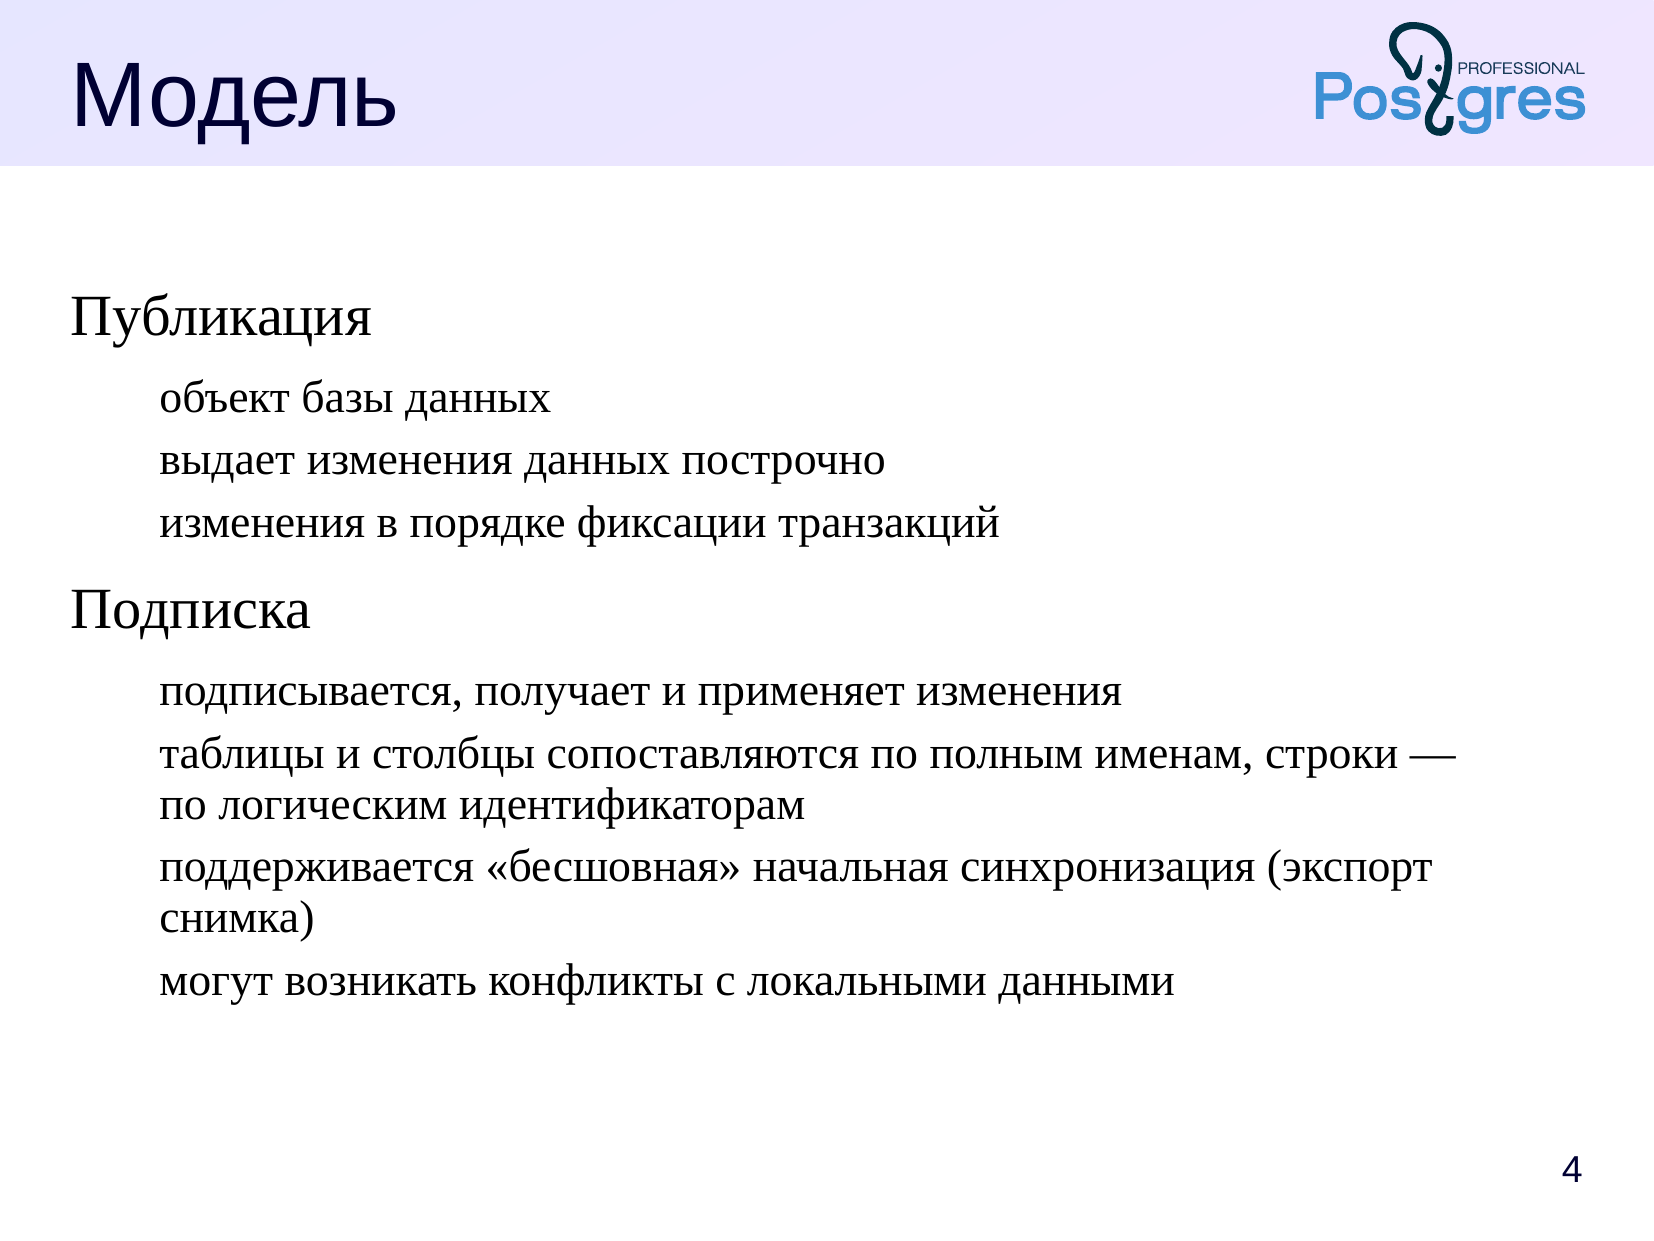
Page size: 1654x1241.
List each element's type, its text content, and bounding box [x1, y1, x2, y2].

list Публикация объект базы данных выдает изменения данных построчно изменения в порядке фиксации транзакций Подписка подписывается, получает и применяет изменения таблицы и столбцы сопоставляются по полным именам, строки — по логическим идентификаторам поддерживается «бесшовная» начальная синхронизация (экспорт снимка) могут возникать конфликты с локальными данными [70, 283, 1583, 1134]
title Модель [70, 43, 1276, 147]
